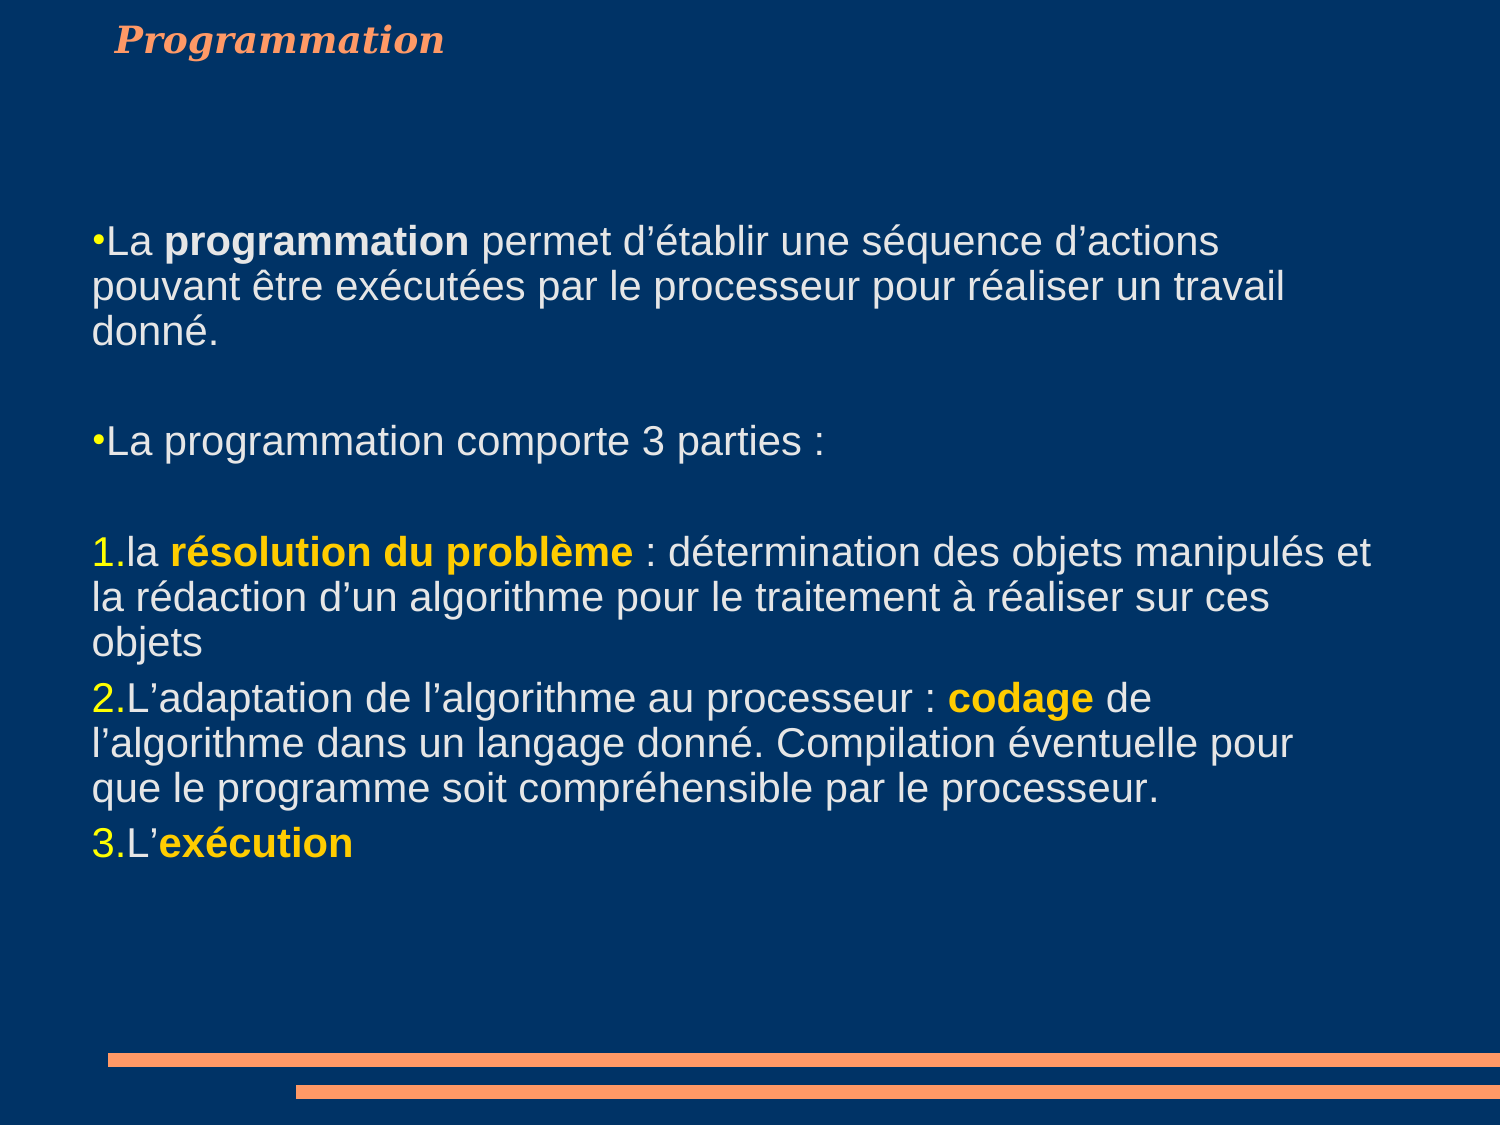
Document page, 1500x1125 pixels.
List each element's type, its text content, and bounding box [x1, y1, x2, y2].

list La programmation permet d’établir une séquence d’actions pouvant être exécutées par le processeur pour réaliser un travail donné. La programmation comporte 3 parties : la résolution du problème : détermination des objets manipulés et la rédaction d’un algorithme pour le traitement à réaliser sur ces objets L’adaptation de l’algorithme au processeur : codage de l’algorithme dans un langage donné. Compilation éventuelle pour que le programme soit compréhensible par le processeur. L’exécution [76, 211, 1388, 1012]
title Programmation [100, 0, 1376, 77]
